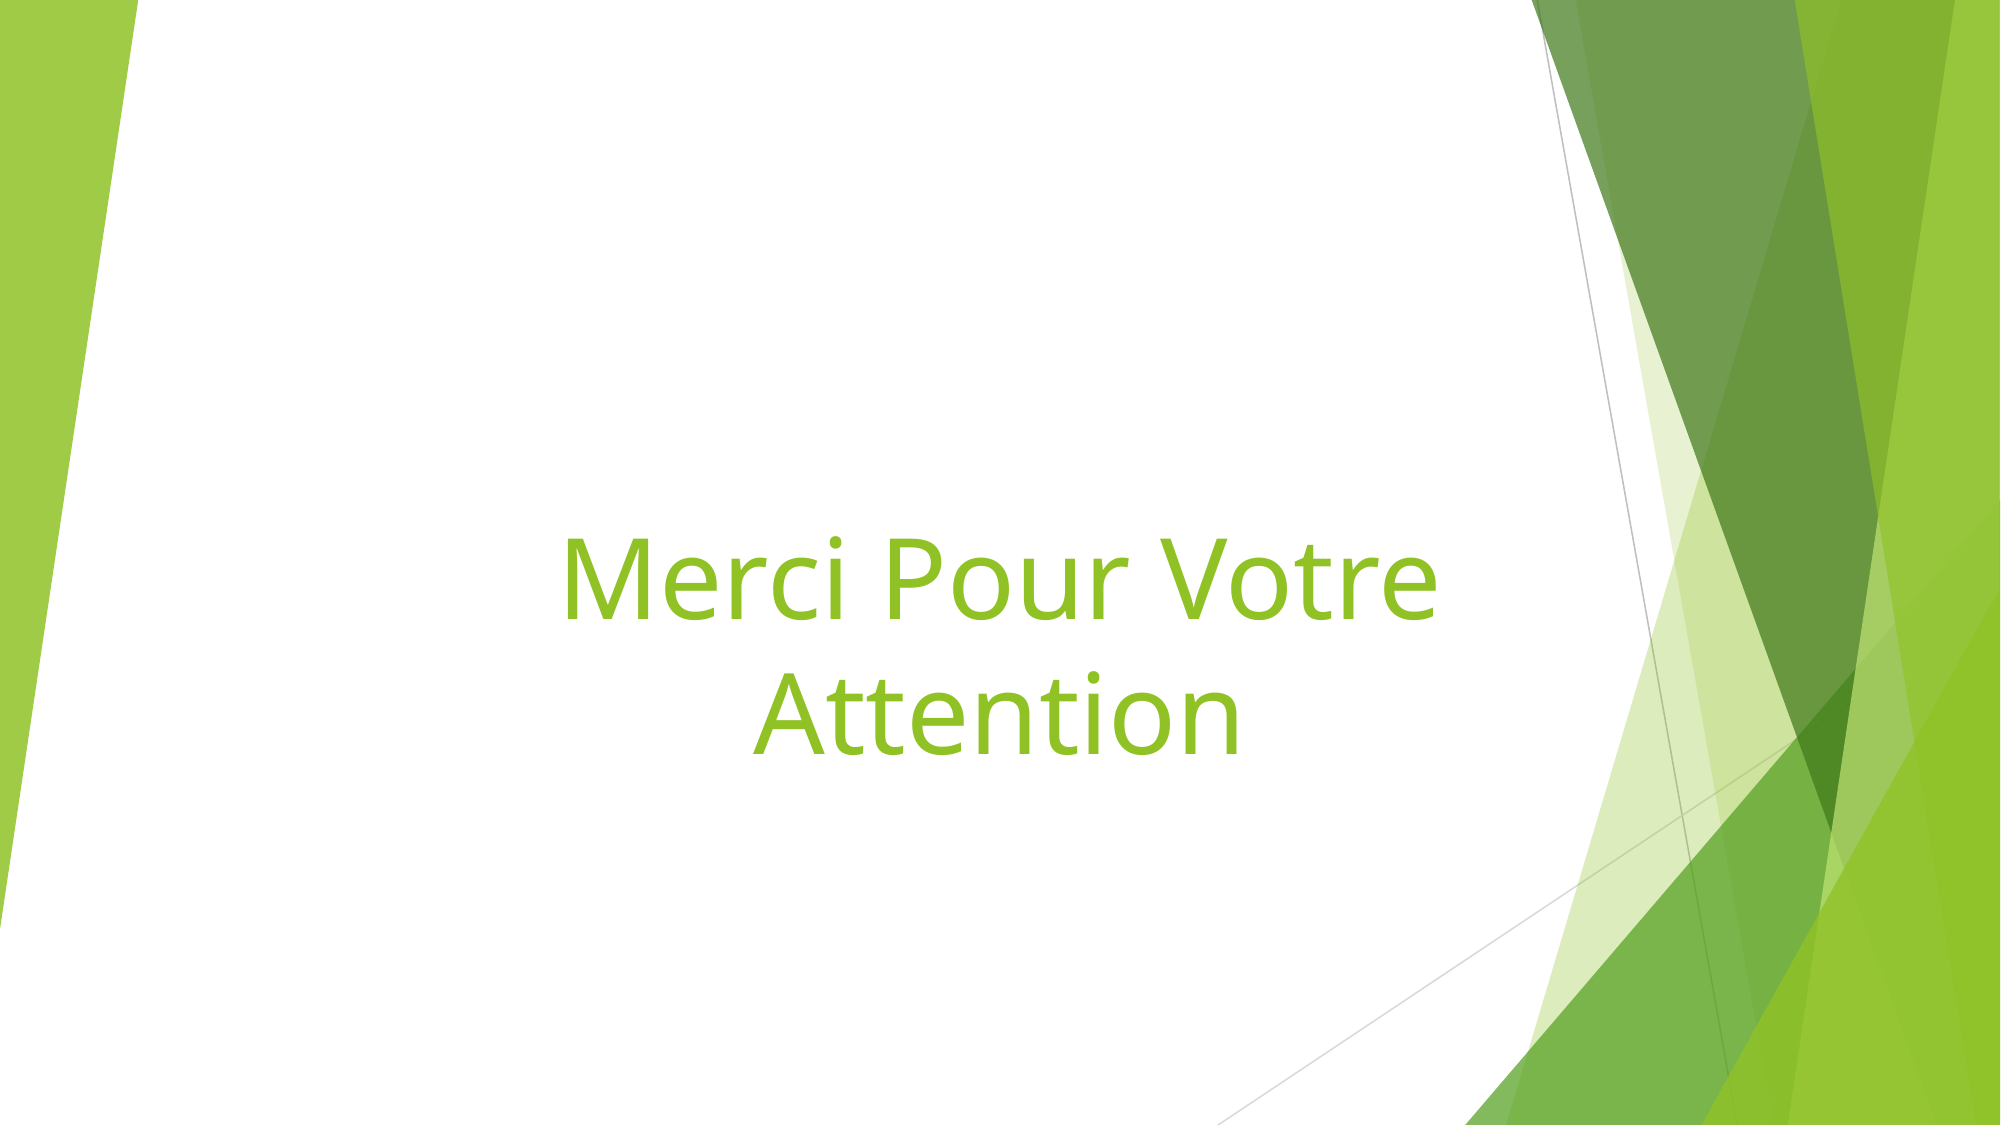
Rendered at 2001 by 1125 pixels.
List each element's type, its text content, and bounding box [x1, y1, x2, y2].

title Merci Pour Votre Attention [249, 184, 1750, 785]
